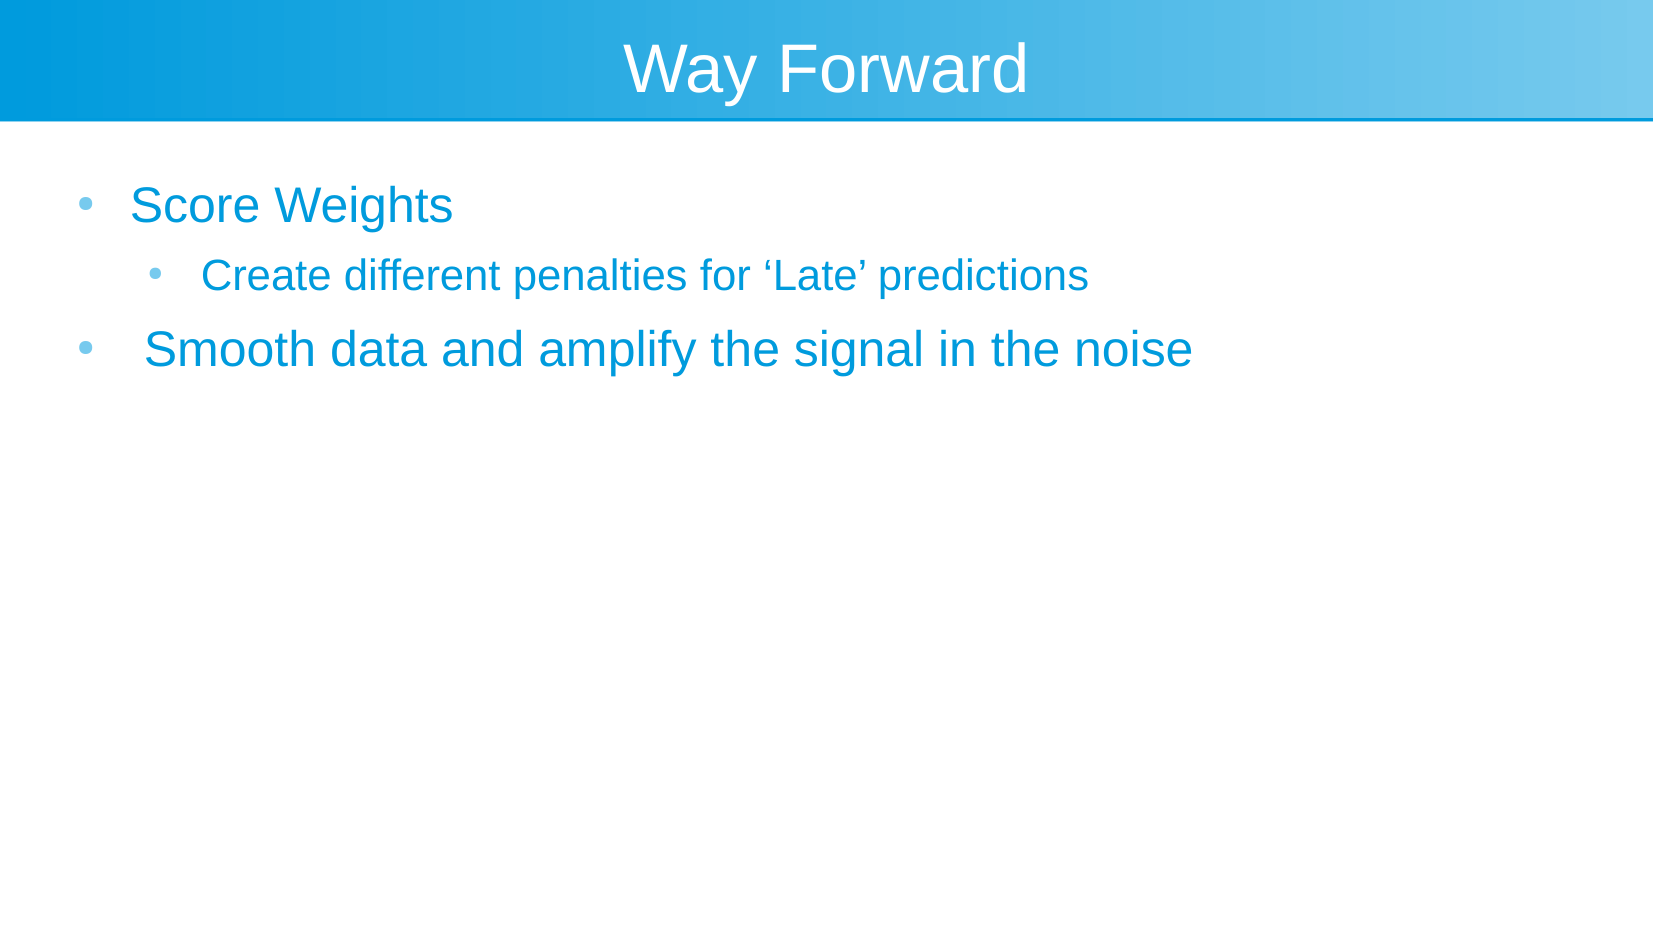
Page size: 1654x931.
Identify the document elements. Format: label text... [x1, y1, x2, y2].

list Score Weights Create different penalties for ‘Late’ predictions Smooth data and amplify the signal in the noise [59, 177, 1595, 768]
title Way Forward [59, 29, 1595, 108]
